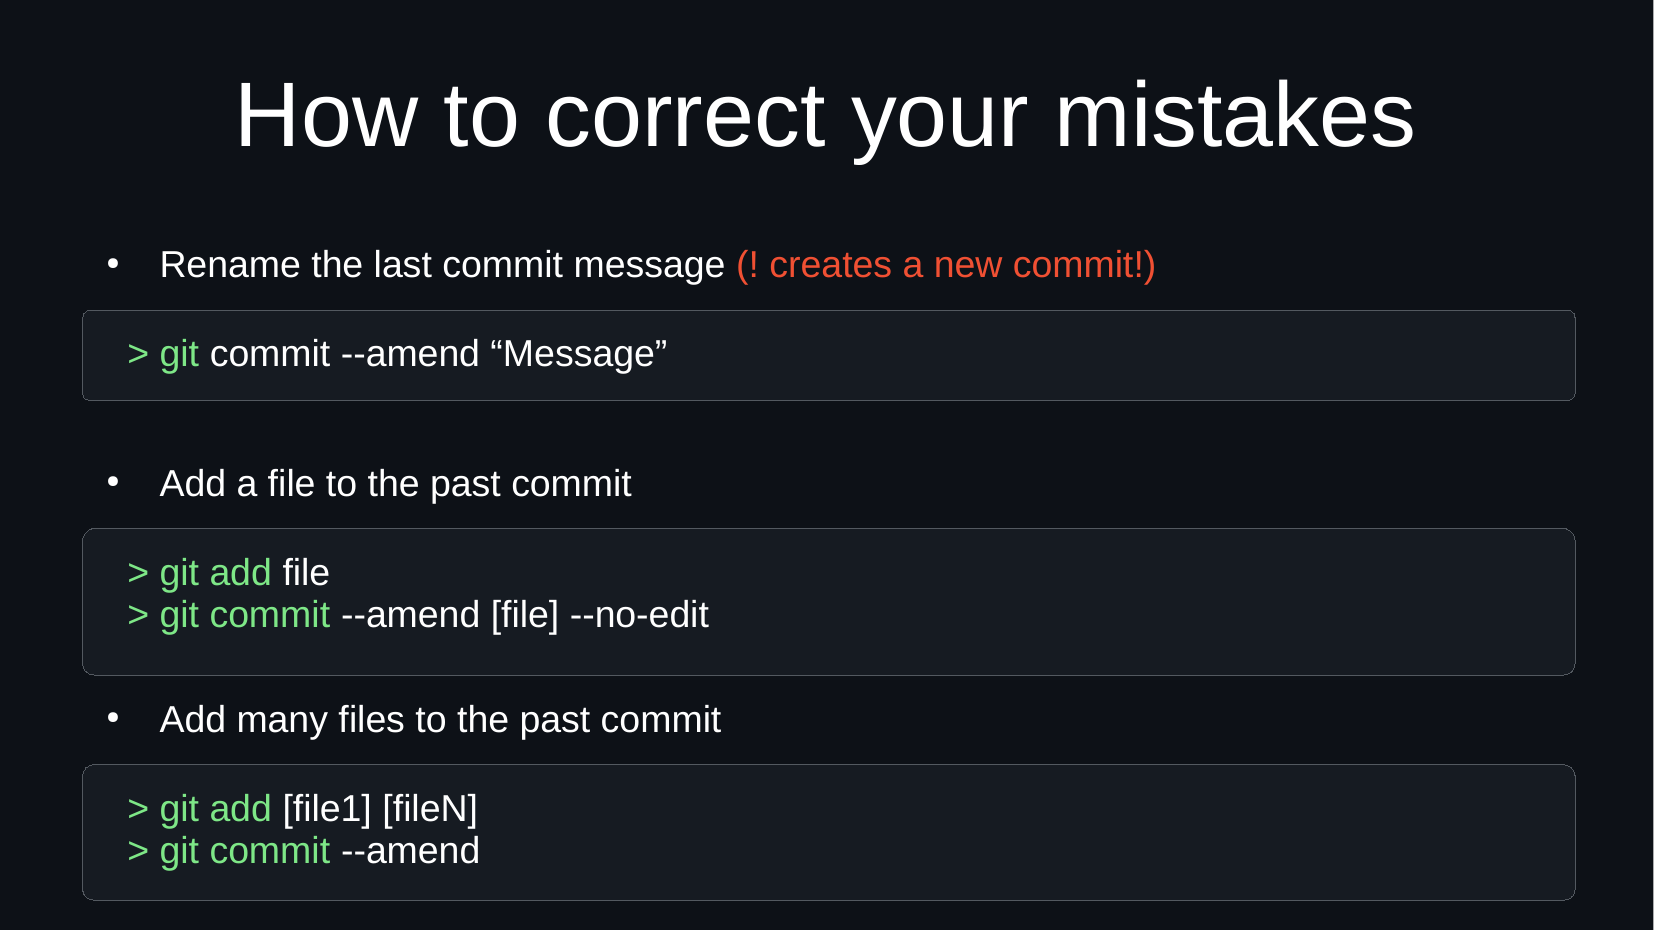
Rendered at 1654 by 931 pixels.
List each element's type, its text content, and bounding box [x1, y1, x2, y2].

text_box [82, 530, 1576, 676]
title How to correct your mistakes [82, 37, 1571, 193]
text_box [82, 766, 1576, 901]
list Add a file to the past commit [88, 461, 1577, 551]
text_box [82, 310, 112, 401]
text_box > git add [file1] [fileN] > git commit --amend [112, 780, 1576, 879]
list Add many files to the past commit [88, 698, 1577, 787]
text_box > git add file > git commit --amend [file] --no-edit [112, 543, 1576, 643]
list Rename the last commit message (! creates a new commit!) [88, 243, 1577, 332]
text_box > git commit --amend “Message” [112, 325, 1576, 425]
